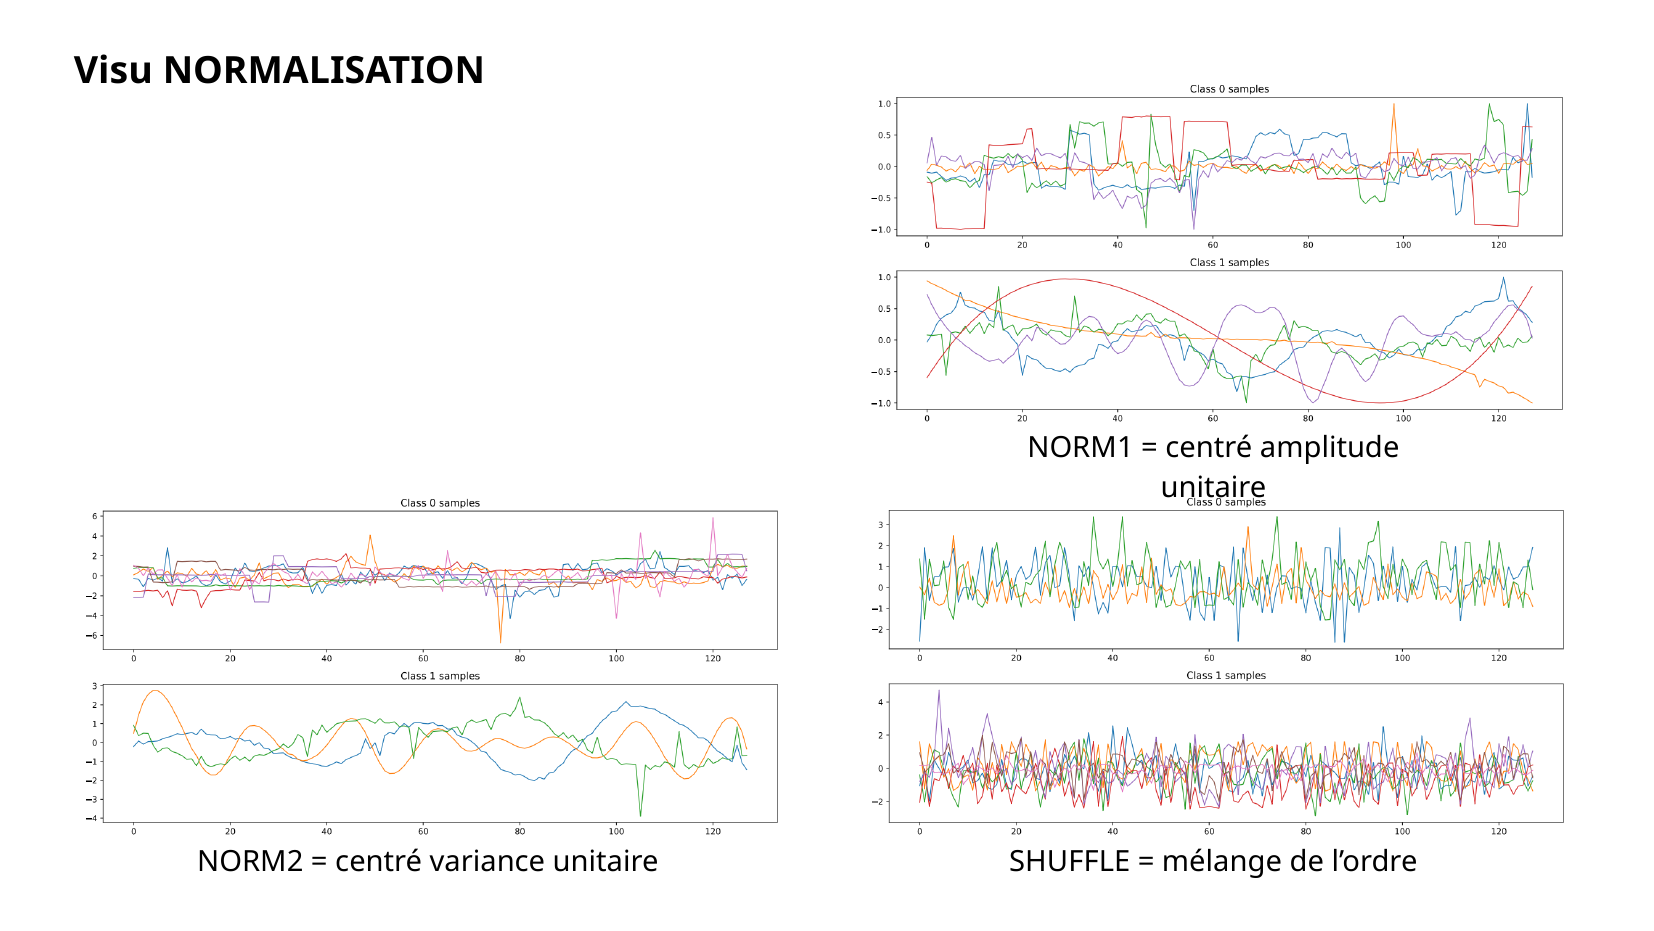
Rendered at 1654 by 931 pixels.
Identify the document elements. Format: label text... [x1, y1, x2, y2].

picture [862, 489, 1572, 845]
text_box SHUFFLE = mélange de l’ordre [956, 832, 1471, 881]
picture [76, 490, 786, 845]
picture [1165, 489, 1173, 495]
text_box NORM1 = centré amplitude unitaire [956, 419, 1471, 467]
text_box Visu NORMALISATION [59, 35, 1536, 93]
text_box NORM2 = centré variance unitaire [171, 832, 686, 881]
picture [1218, 489, 1225, 495]
picture [862, 76, 1571, 432]
